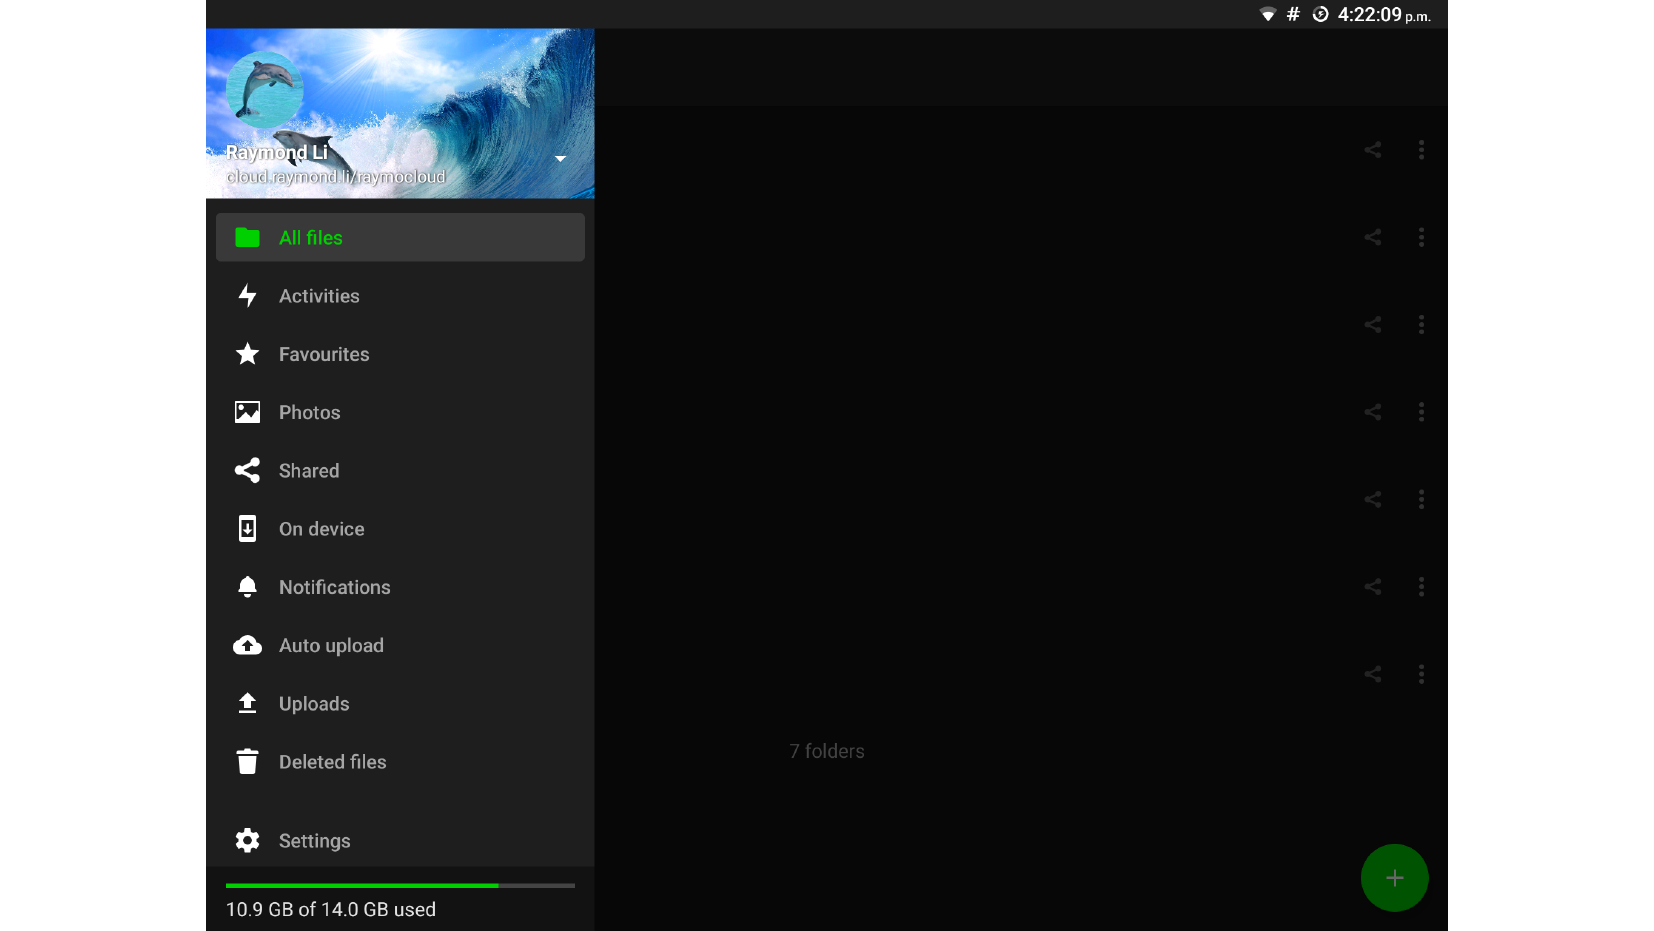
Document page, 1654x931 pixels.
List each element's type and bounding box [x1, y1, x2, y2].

picture [206, 0, 1448, 931]
